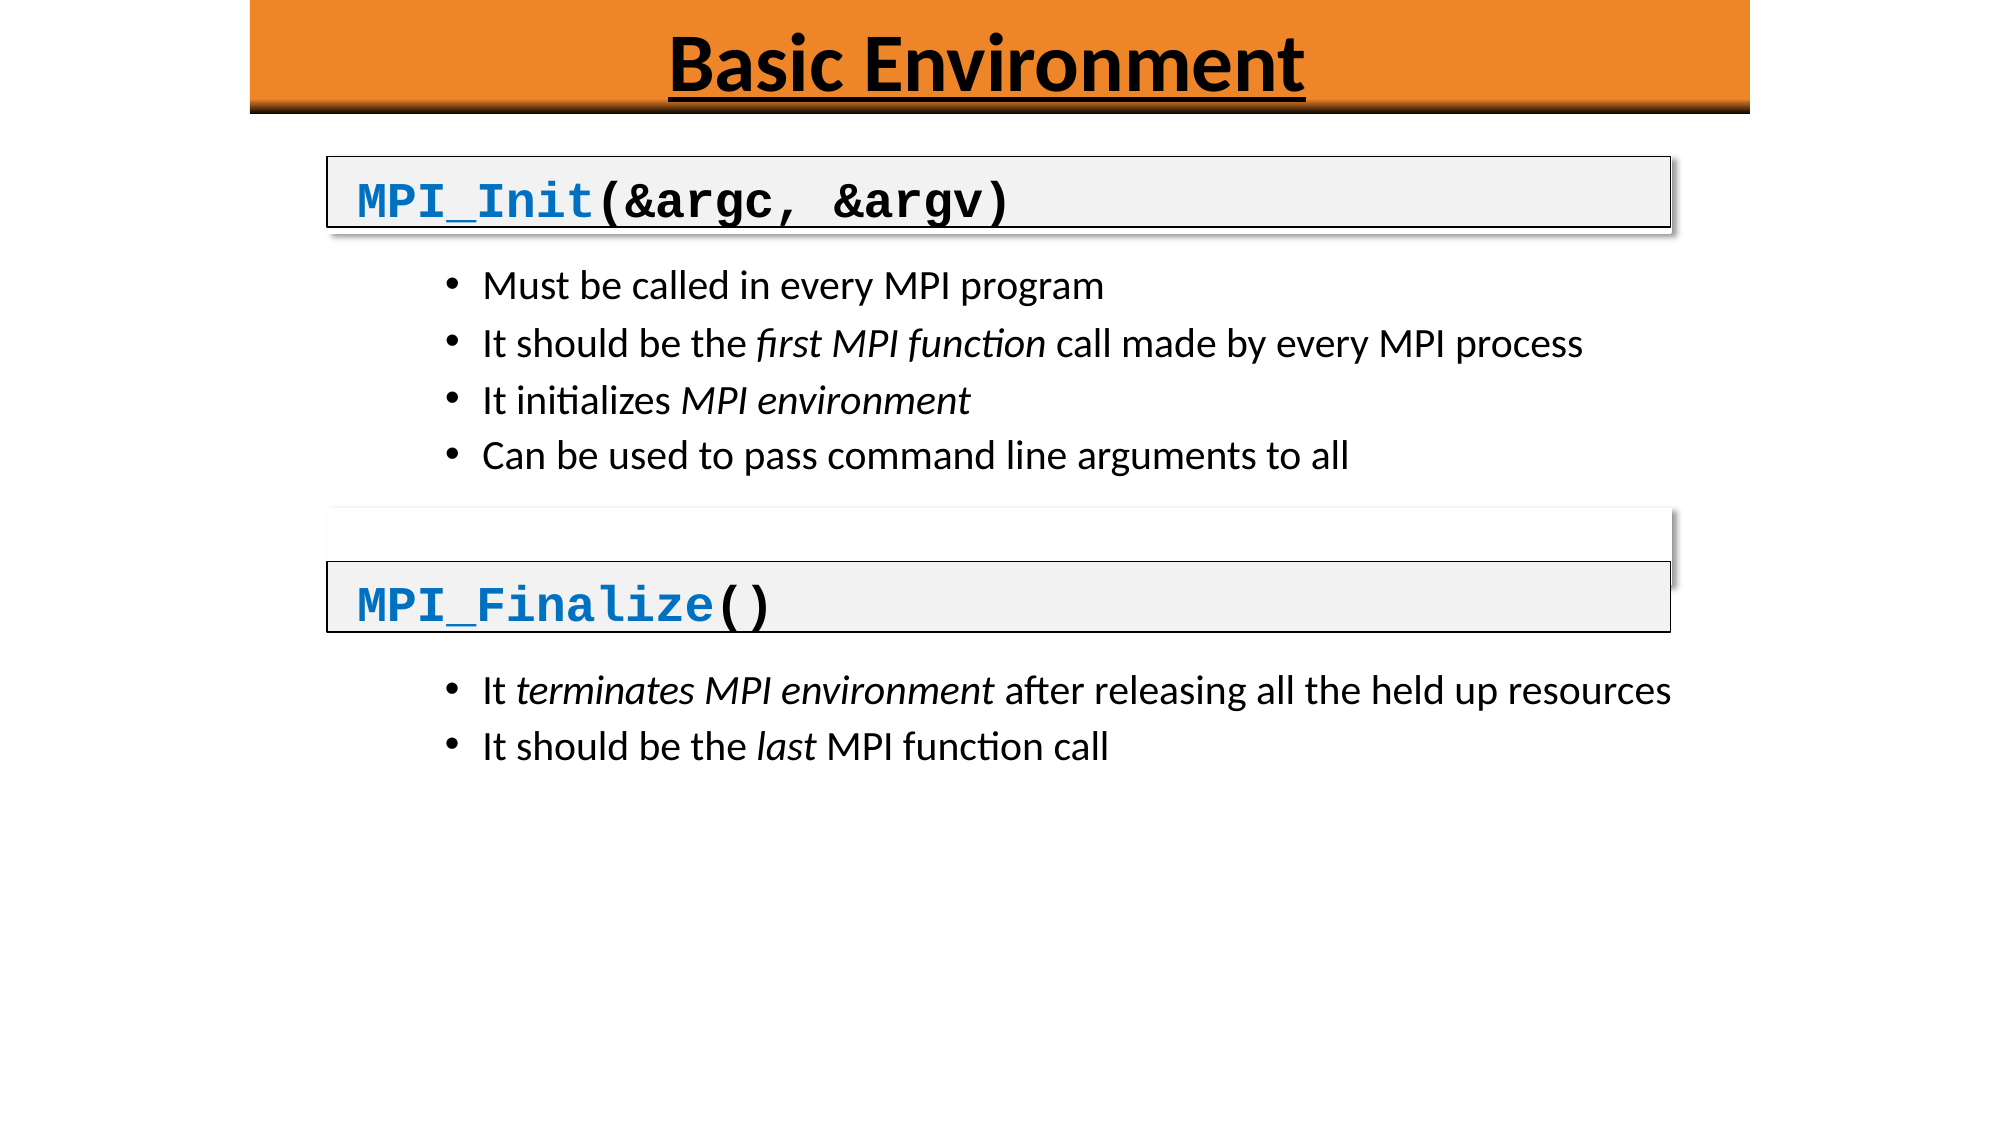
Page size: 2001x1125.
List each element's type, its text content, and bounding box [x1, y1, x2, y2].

text_box [322, 151, 1685, 253]
title Basic Environment [425, 0, 1548, 151]
text_box It terminates MPI environment after releasing all the held up resources It should be the last MPI function call [443, 655, 1750, 769]
text_box [1548, 0, 1750, 114]
text_box [249, 0, 425, 114]
text_box MPI_Init(&argc, &argv) [327, 156, 1671, 228]
text_box MPI_Finalize() [327, 561, 1671, 632]
text_box Must be called in every MPI program It should be the first MPI function call made by every MPI process It initializes MPI environment Can be used to pass command line arguments to all [443, 250, 1690, 479]
text_box [322, 503, 1685, 599]
